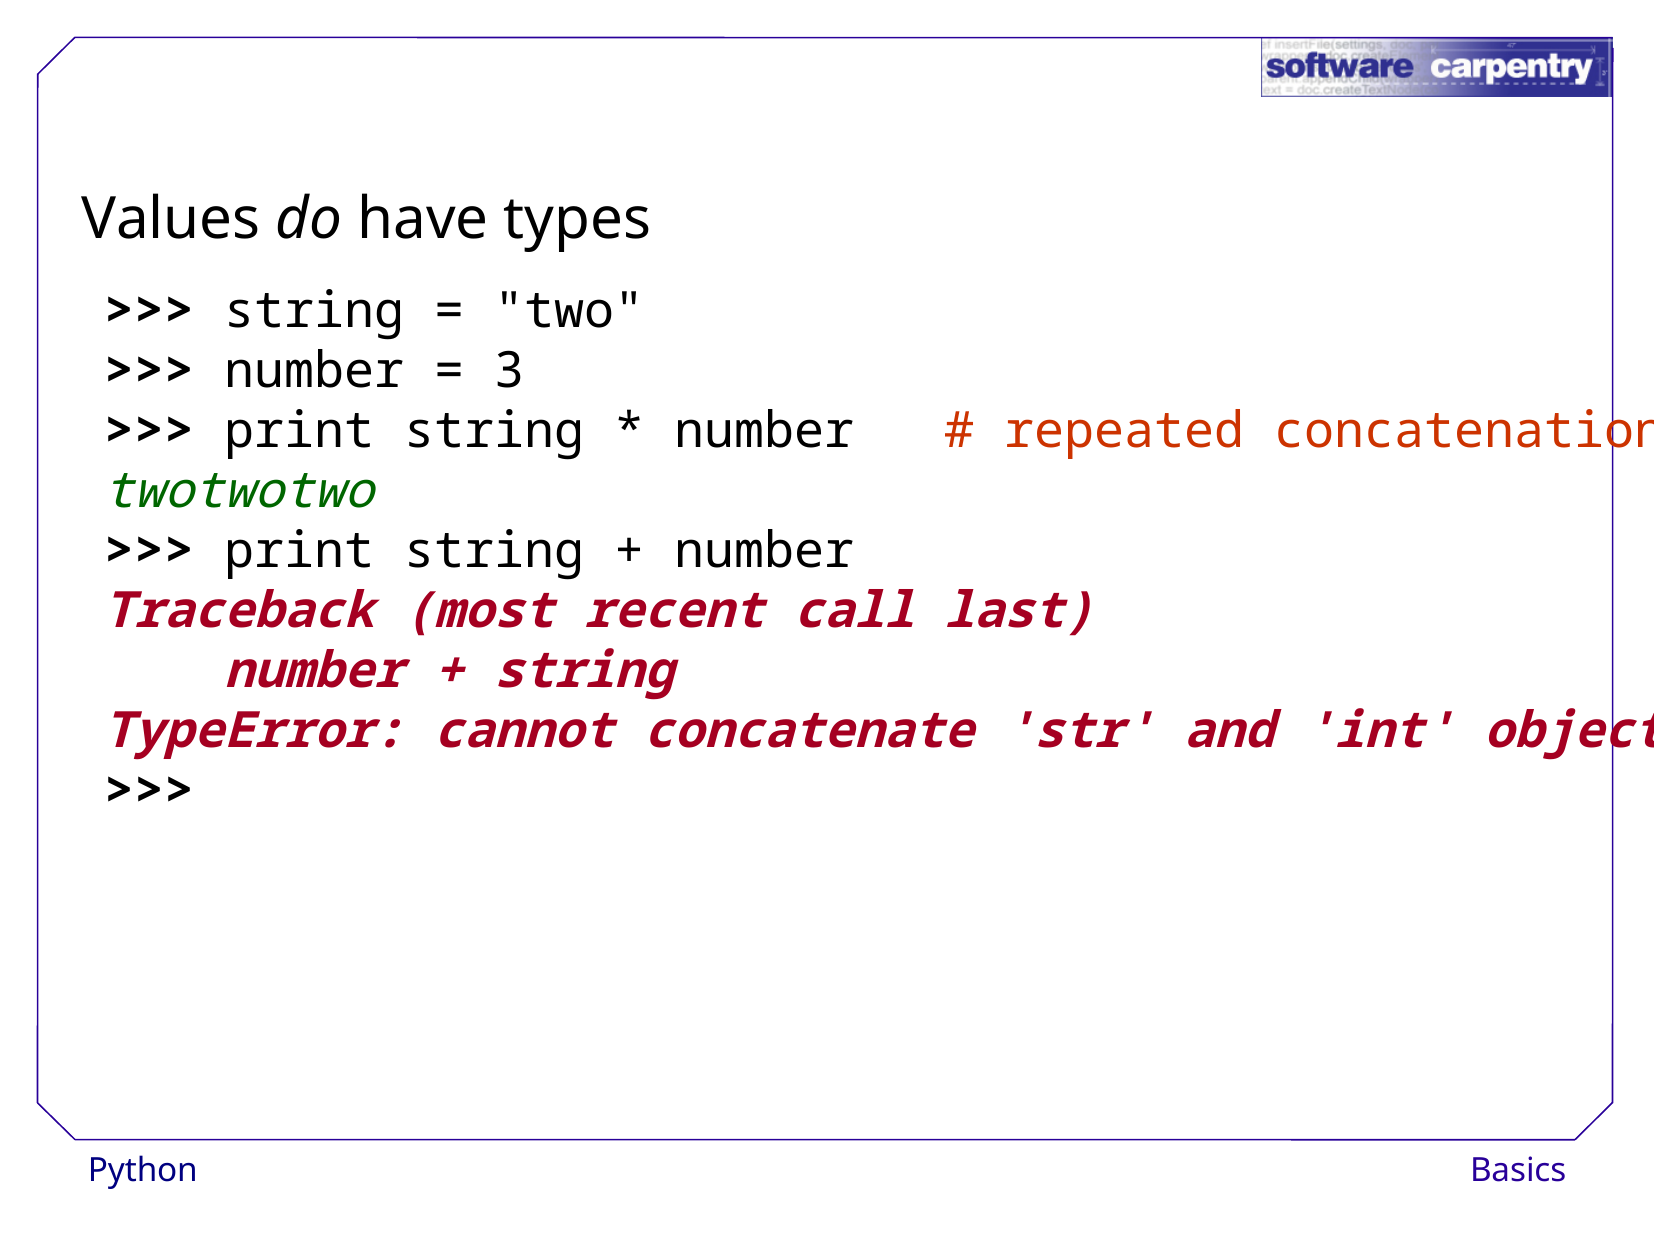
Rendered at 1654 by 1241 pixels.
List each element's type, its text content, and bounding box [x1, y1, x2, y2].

picture [1261, 39, 1613, 97]
text_box >>> string = "two" >>> number = 3 >>> print string * number # repeated concatenation twotwotwo >>> print string + number Traceback (most recent call last) number + string TypeError: cannot concatenate 'str' and 'int' objects >>> [89, 270, 1517, 791]
text_box Values do have types [66, 138, 817, 259]
